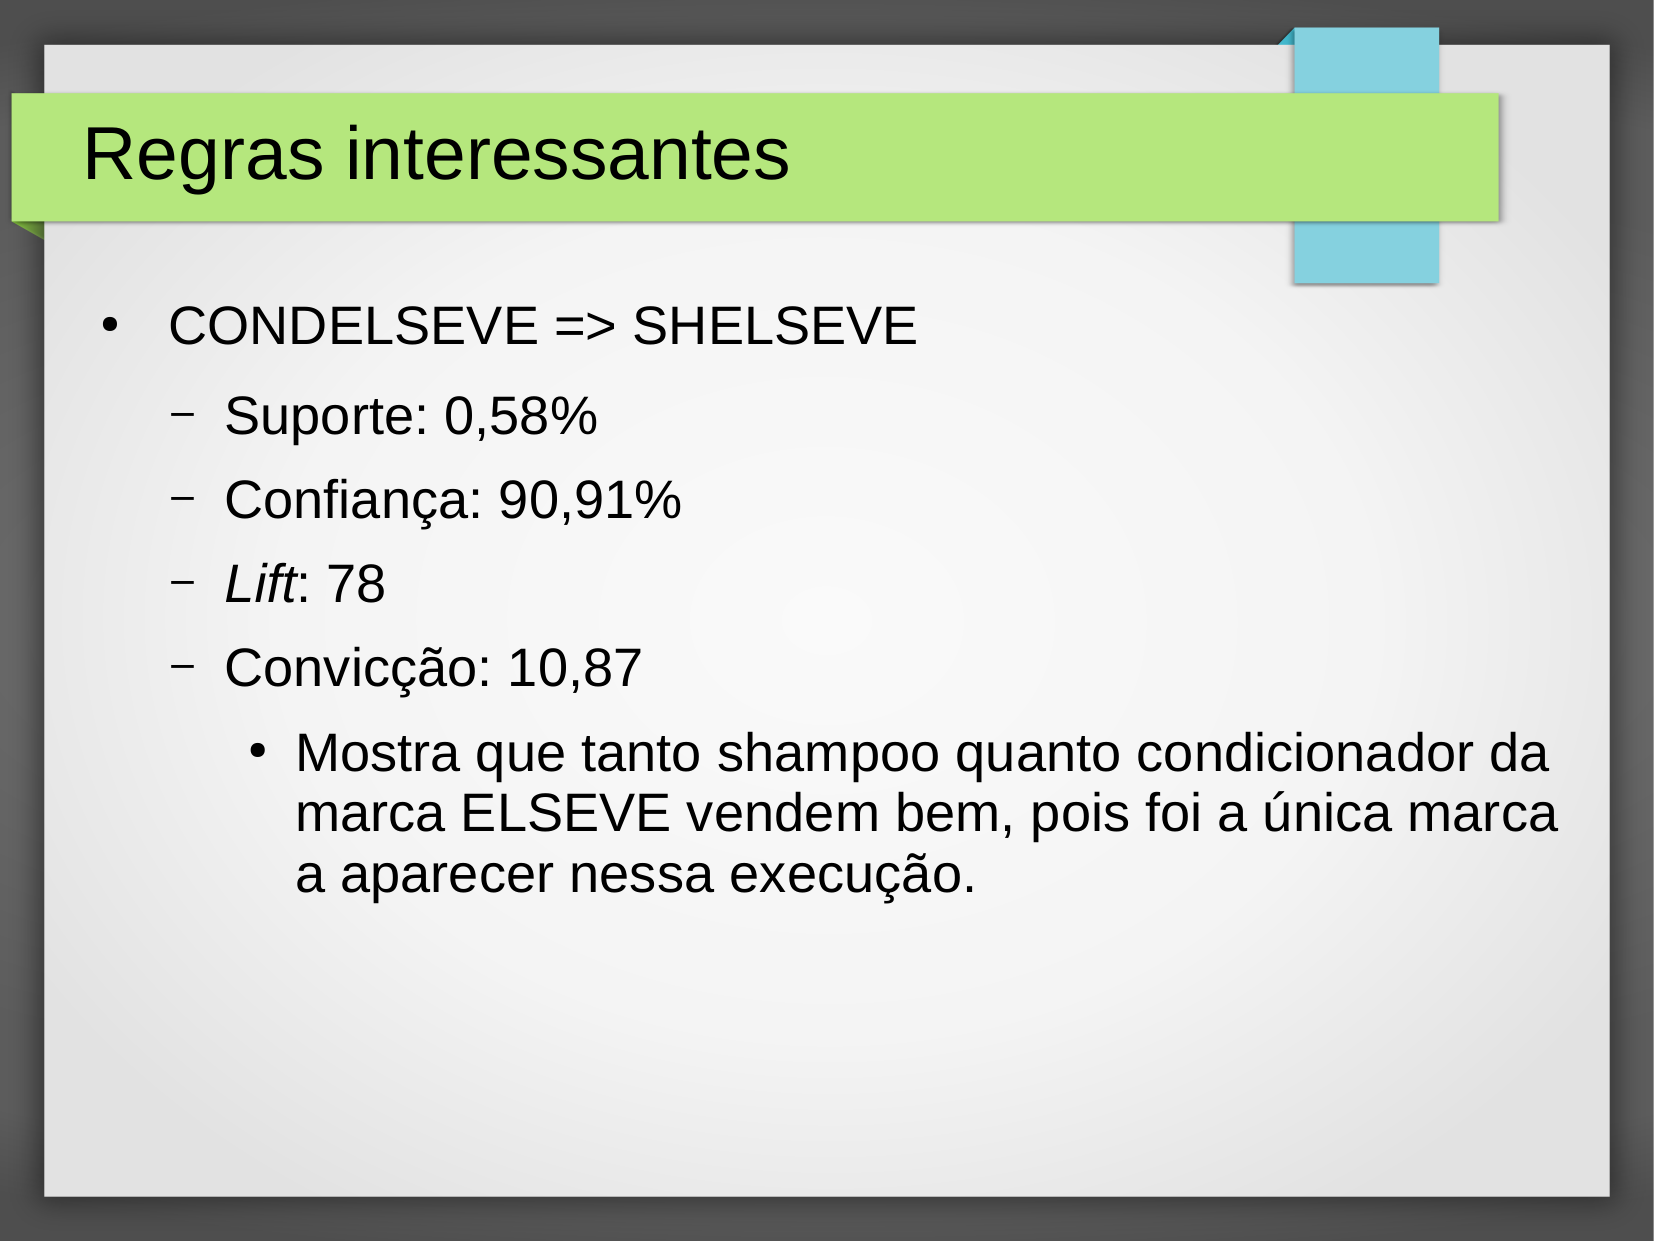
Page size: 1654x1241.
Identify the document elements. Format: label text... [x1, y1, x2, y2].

list CONDELSEVE => SHELSEVE Suporte: 0,58% Confiança: 90,91% Lift: 78 Convicção: 10,87 Mostra que tanto shampoo quanto condicionador da marca ELSEVE vendem bem, pois foi a única marca a aparecer nessa execução. [82, 295, 1571, 1015]
title Regras interessantes [82, 94, 1264, 213]
picture [0, 0, 1654, 1241]
